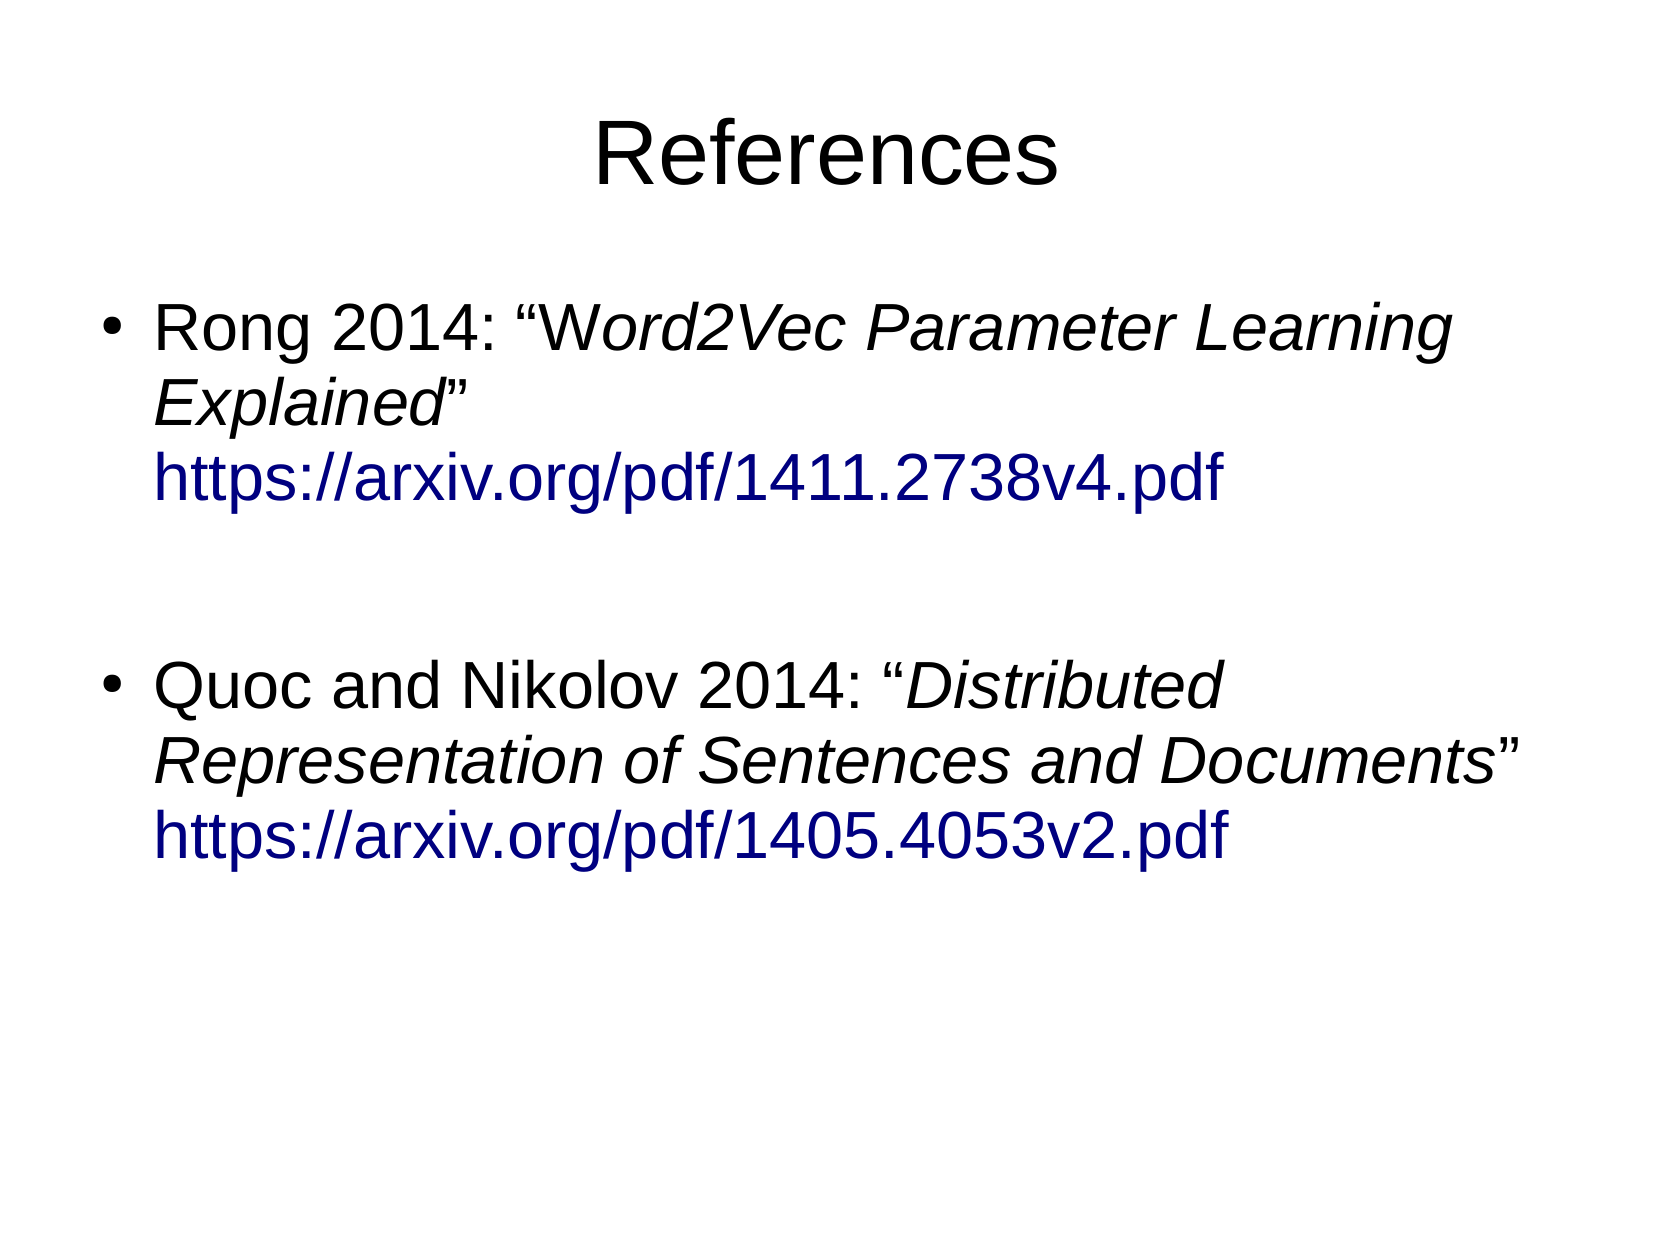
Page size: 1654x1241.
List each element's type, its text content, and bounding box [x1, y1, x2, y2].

title References [82, 49, 1571, 257]
list Rong 2014: “Word2Vec Parameter Learning Explained” https://arxiv.org/pdf/1411.2738v4.pdf Quoc and Nikolov 2014: “Distributed Representation of Sentences and Documents” https://arxiv.org/pdf/1405.4053v2.pdf [82, 290, 1571, 1010]
